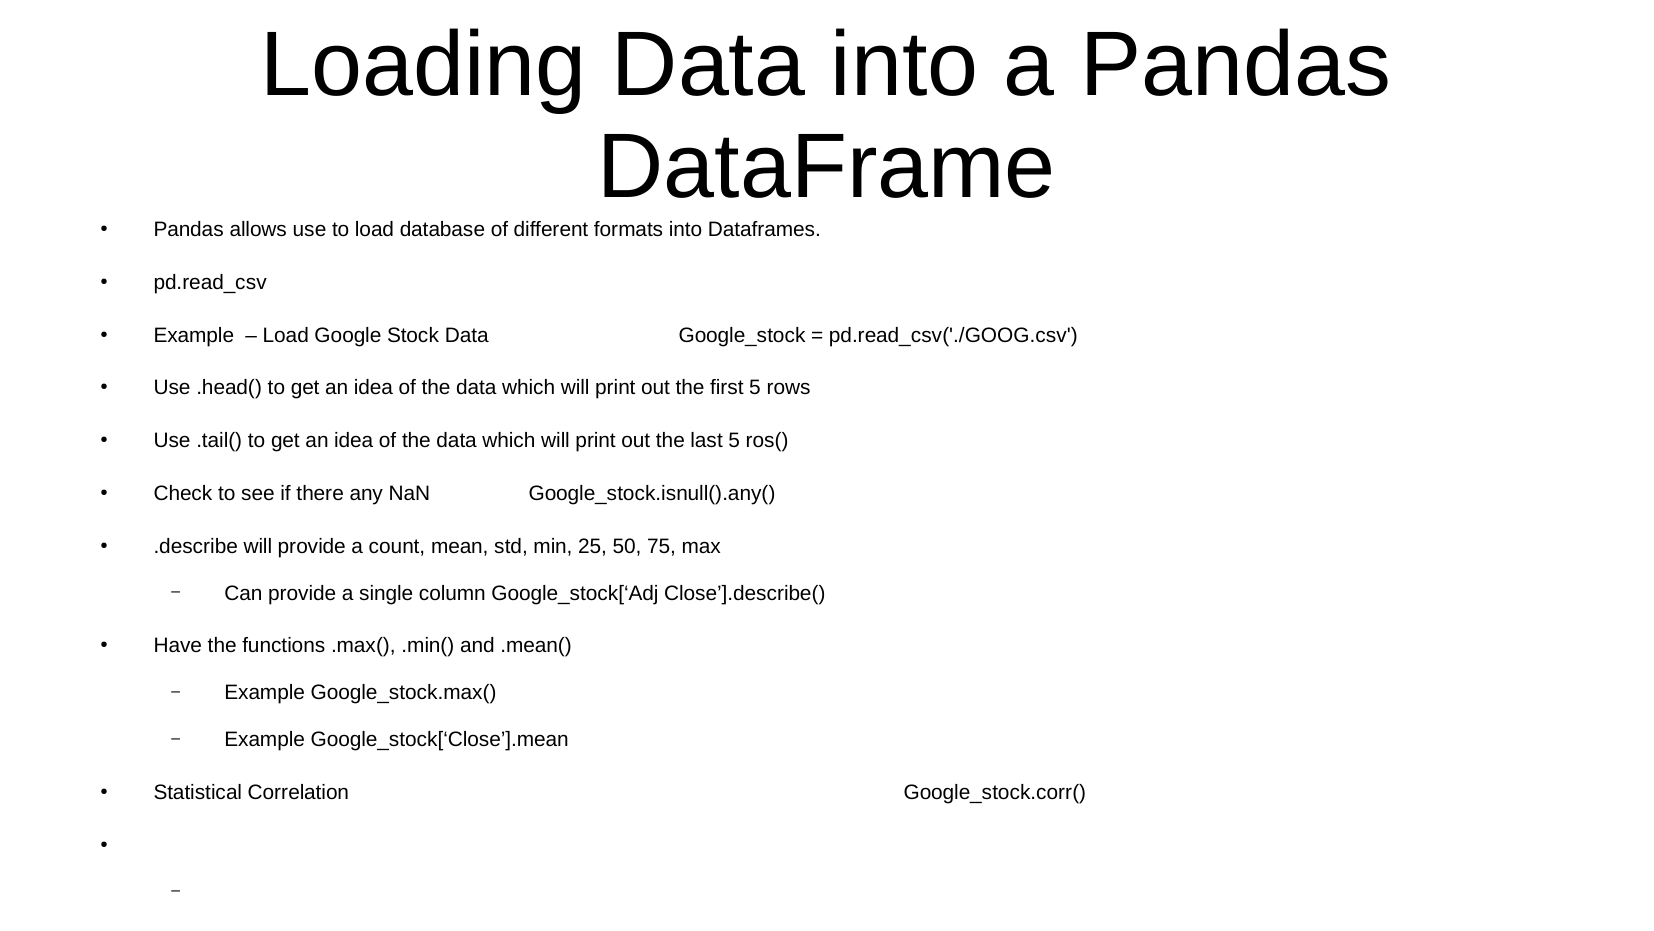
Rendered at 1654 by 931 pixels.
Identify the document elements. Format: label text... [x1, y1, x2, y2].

title Loading Data into a Pandas DataFrame [82, 12, 1571, 217]
list Pandas allows use to load database of different formats into Dataframes. pd.read_csv Example – Load Google Stock Data Google_stock = pd.read_csv('./GOOG.csv') Use .head() to get an idea of the data which will print out the first 5 rows Use .tail() to get an idea of the data which will print out the last 5 ros() Check to see if there any NaN Google_stock.isnull().any() .describe will provide a count, mean, std, min, 25, 50, 75, max Can provide a single column Google_stock[‘Adj Close’].describe() Have the functions .max(), .min() and .mean() Example Google_stock.max() Example Google_stock[‘Close’].mean Statistical Correlation Google_stock.corr() [82, 217, 1571, 916]
